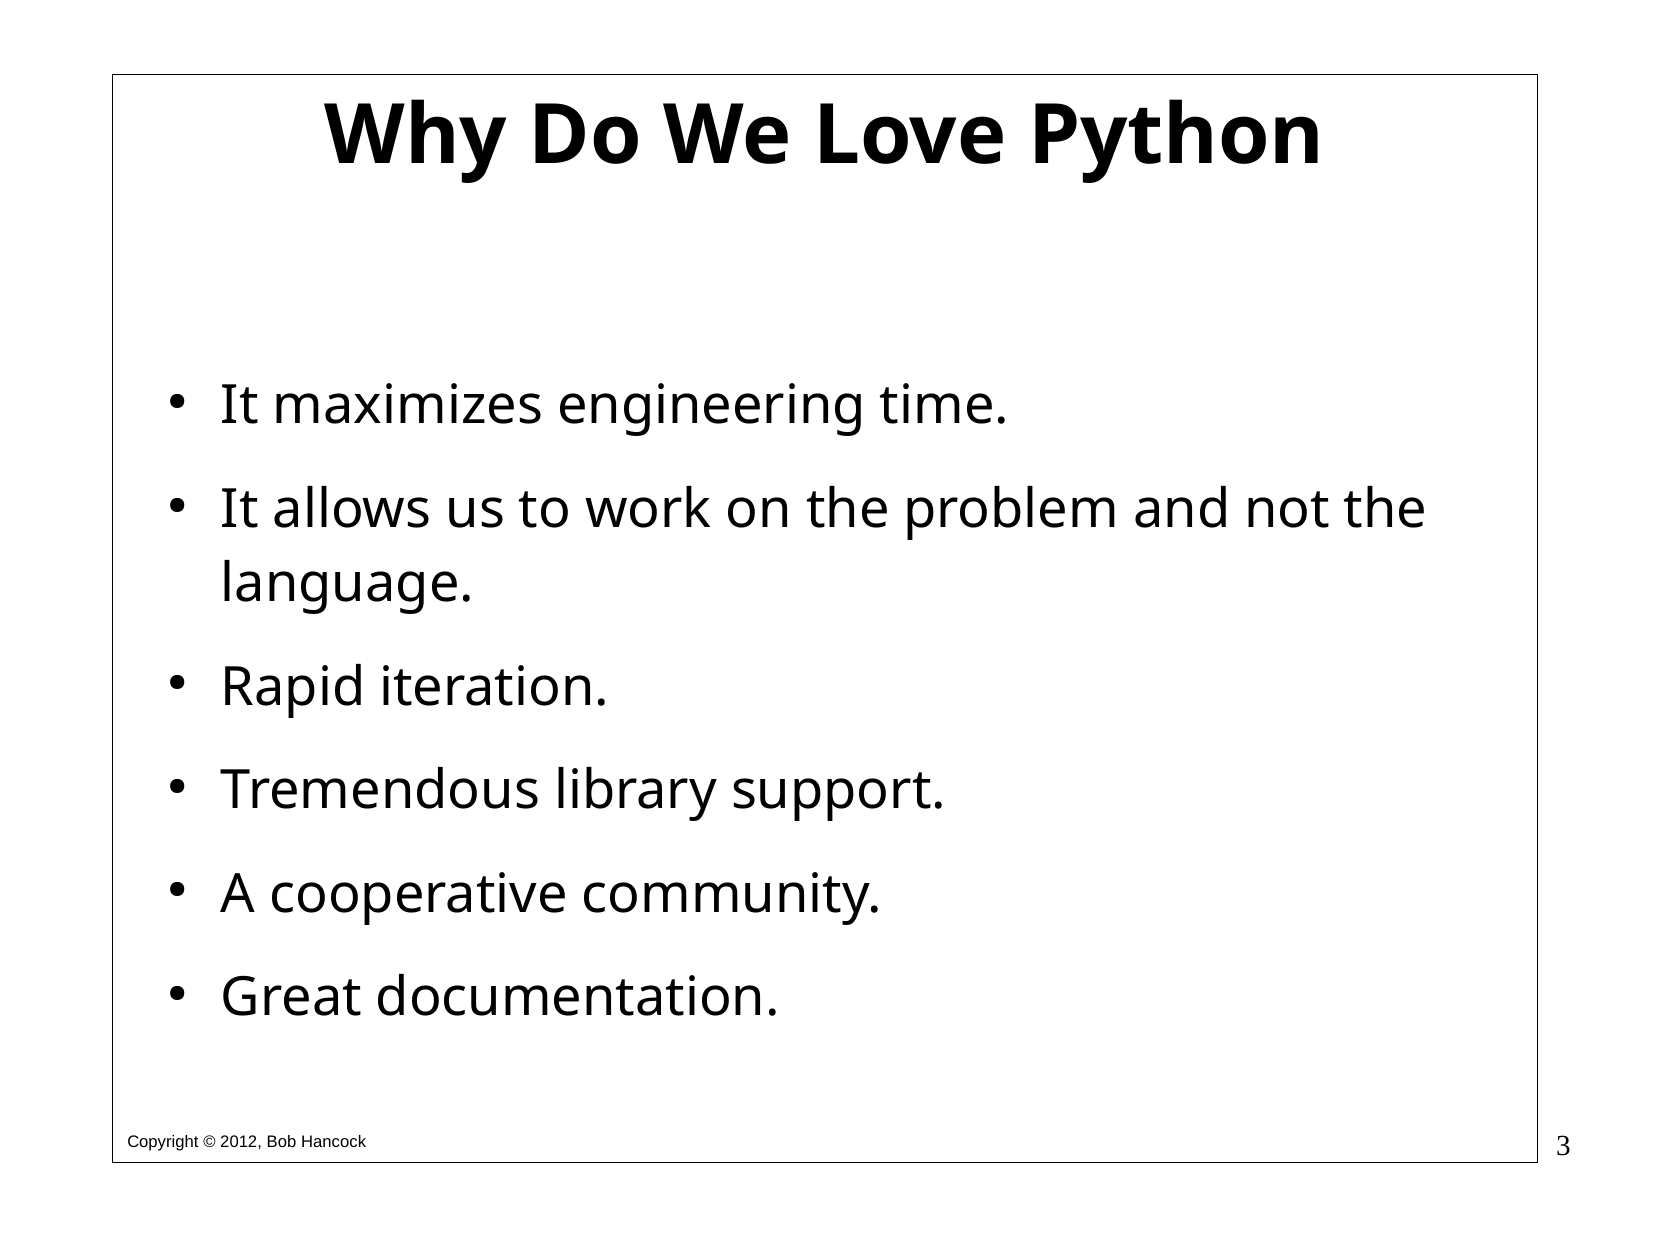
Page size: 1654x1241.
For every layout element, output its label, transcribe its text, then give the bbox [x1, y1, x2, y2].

list It maximizes engineering time. It allows us to work on the problem and not the language. Rapid iteration. Tremendous library support. A cooperative community. Great documentation. [150, 262, 1501, 1126]
title Why Do We Love Python [112, 75, 1538, 188]
text_box Copyright © 2012, Bob Hancock [112, 1125, 382, 1159]
